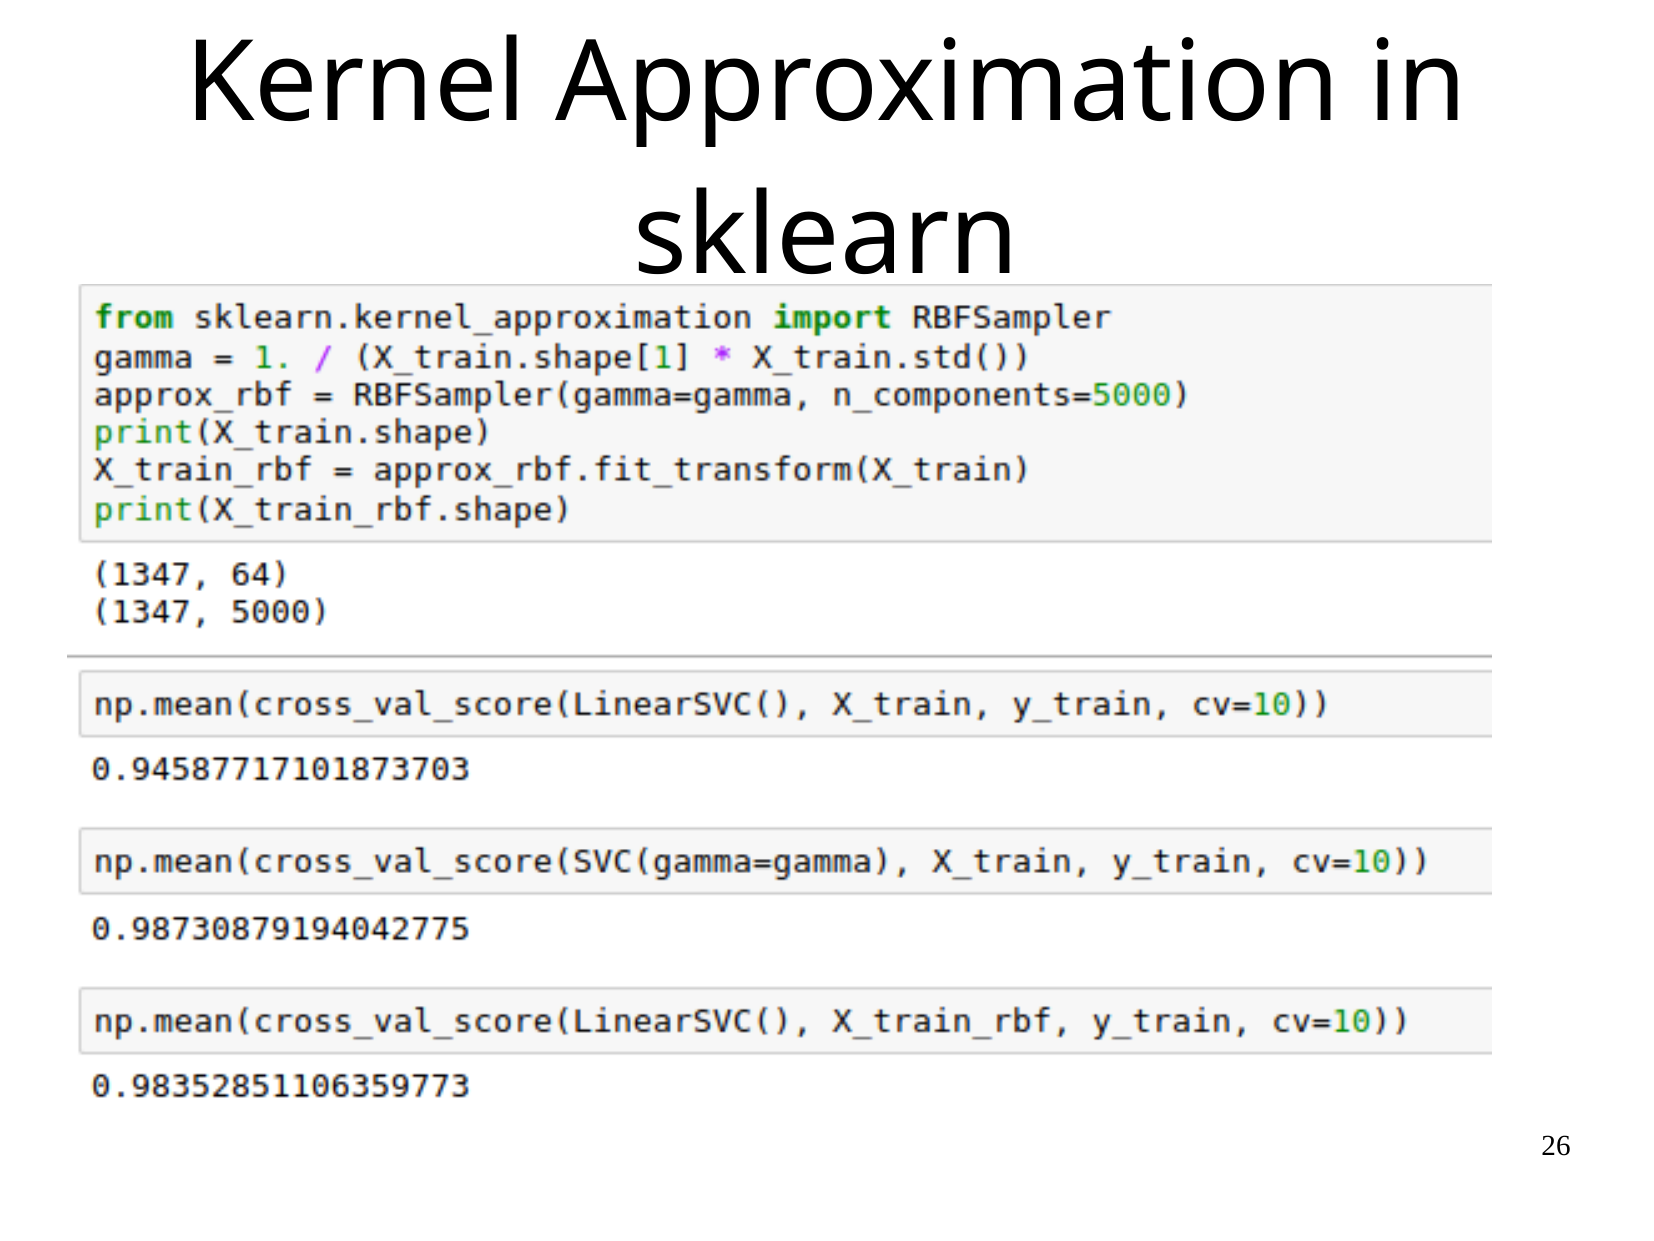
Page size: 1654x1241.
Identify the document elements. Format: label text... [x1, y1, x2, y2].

picture [67, 284, 1492, 1126]
title Kernel Approximation in sklearn [82, 49, 1571, 257]
